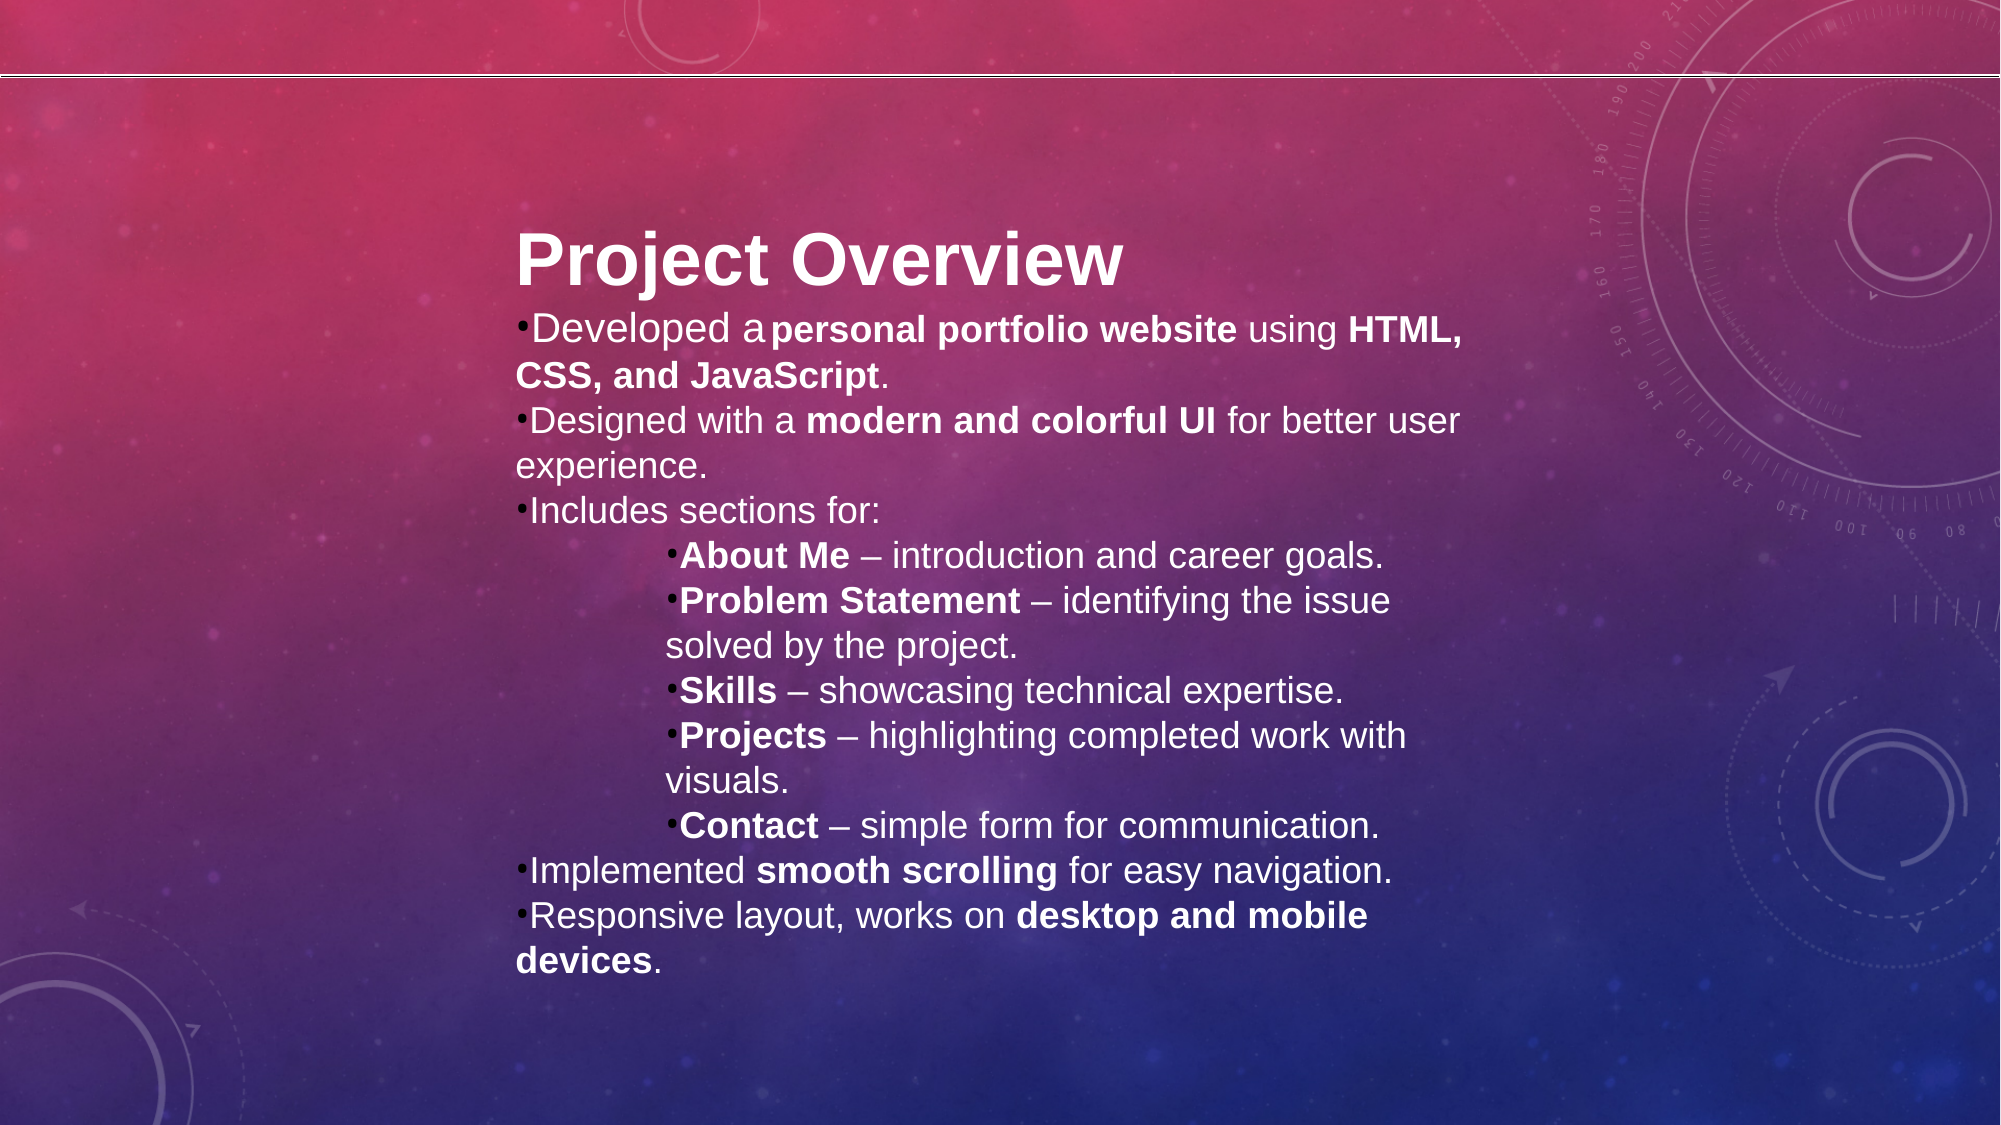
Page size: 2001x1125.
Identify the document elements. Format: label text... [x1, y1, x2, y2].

text_box Project Overview Developed a personal portfolio website using HTML, CSS, and JavaScript. Designed with a modern and colorful UI for better user experience. Includes sections for: About Me – introduction and career goals. Problem Statement – identifying the issue solved by the project. Skills – showcasing technical expertise. Projects – highlighting completed work with visuals. Contact – simple form for communication. Implemented smooth scrolling for easy navigation. Responsive layout, works on desktop and mobile devices. [500, 203, 1502, 991]
